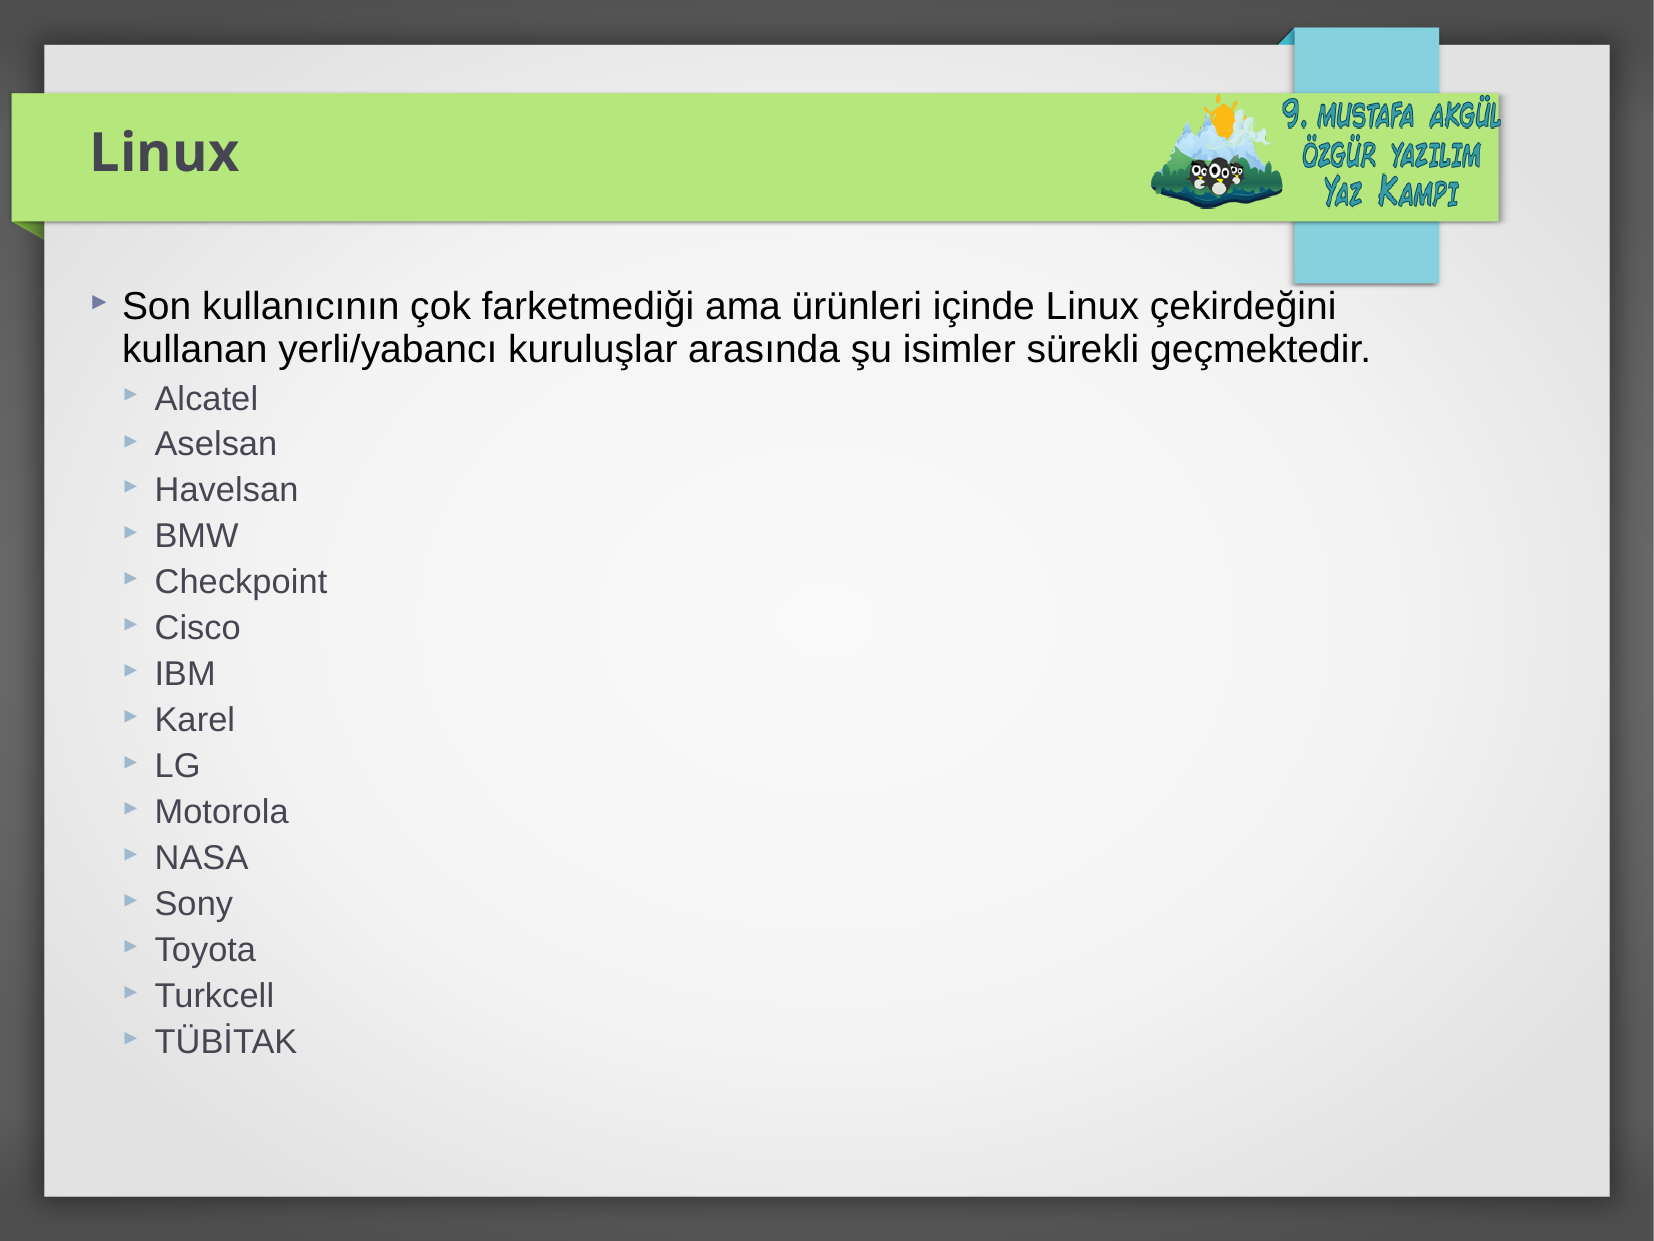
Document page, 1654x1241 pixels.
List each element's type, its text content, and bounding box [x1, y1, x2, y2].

text_box Linux [75, 106, 863, 200]
picture [0, 0, 1654, 1241]
list Son kullanıcının çok farketmediği ama ürünleri içinde Linux çekirdeğini kullanan yerli/yabancı kuruluşlar arasında şu isimler sürekli geçmektedir. Alcatel Aselsan Havelsan BMW Checkpoint Cisco IBM Karel LG Motorola NASA Sony Toyota Turkcell TÜBİTAK [75, 276, 1426, 1087]
